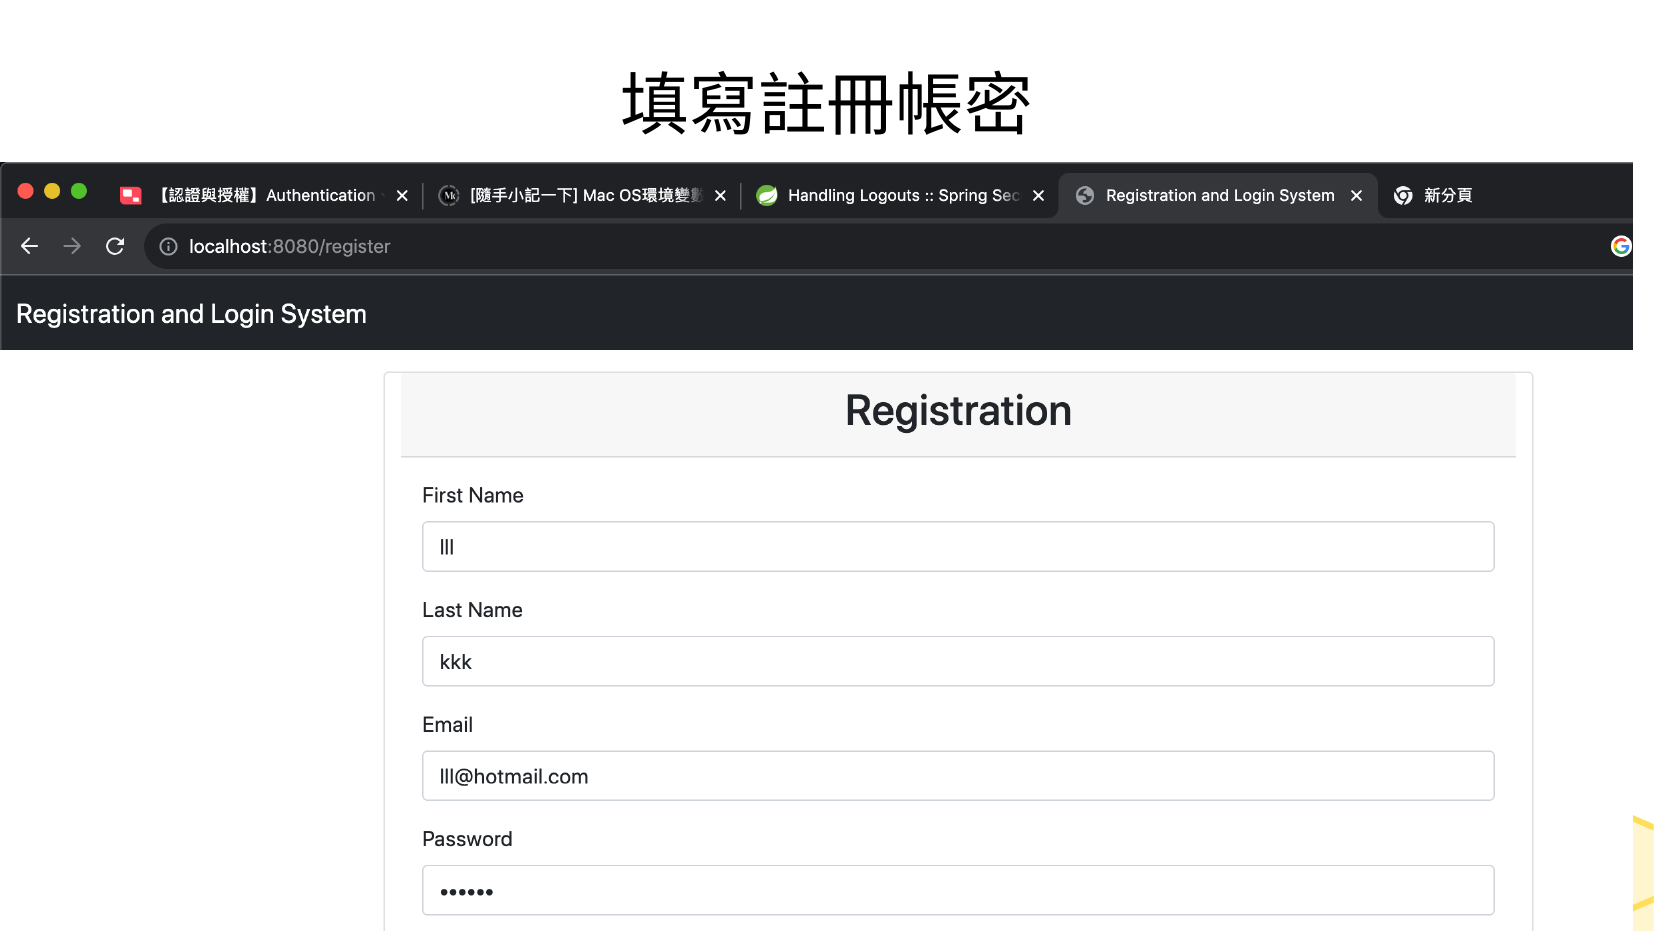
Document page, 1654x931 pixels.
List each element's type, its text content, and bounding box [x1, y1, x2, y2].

picture [0, 162, 1633, 931]
title 填寫註冊帳密 [88, 29, 1565, 178]
